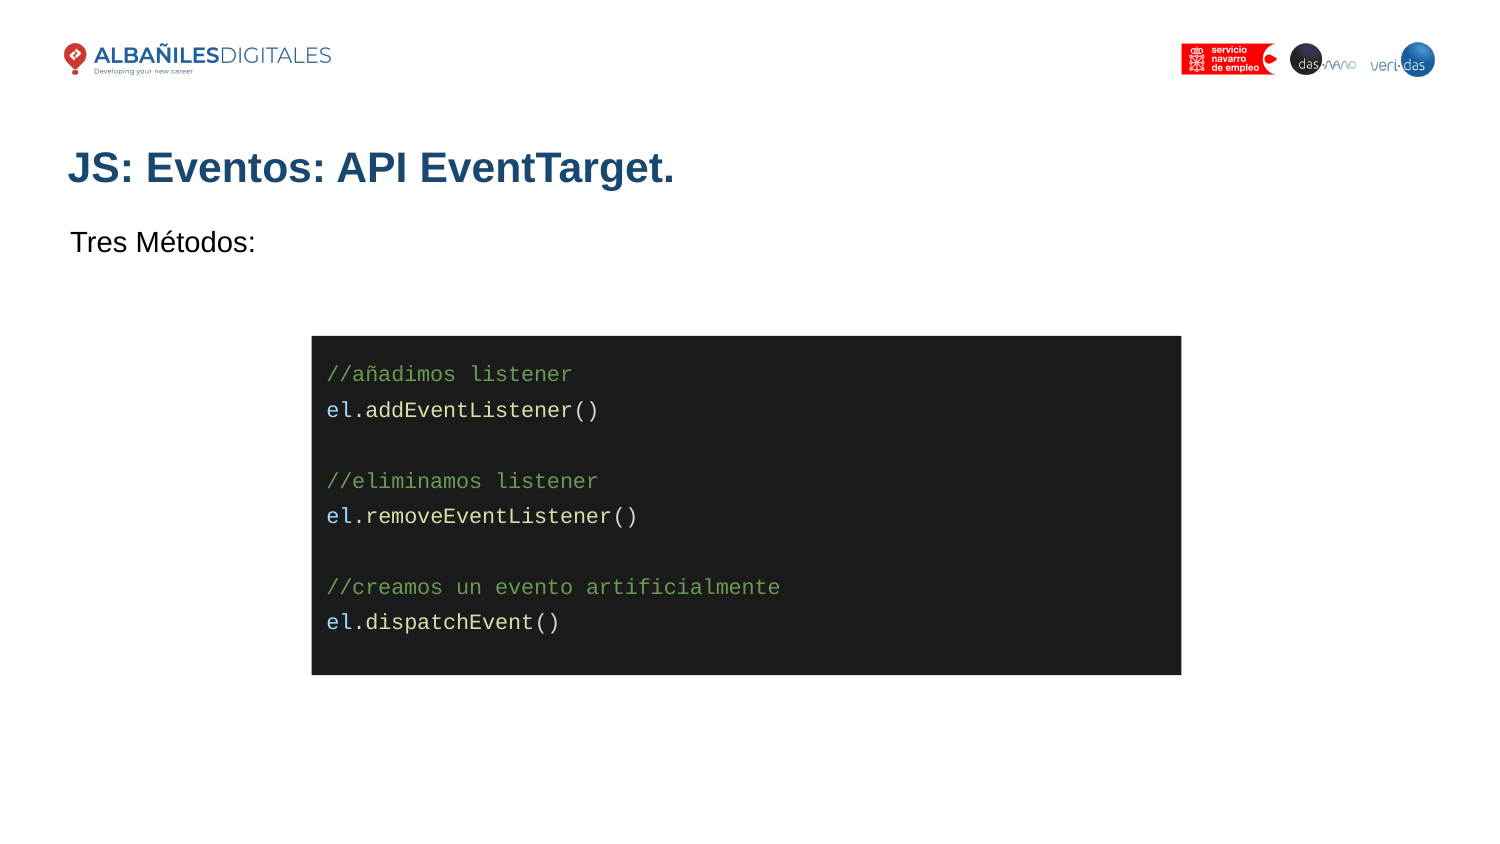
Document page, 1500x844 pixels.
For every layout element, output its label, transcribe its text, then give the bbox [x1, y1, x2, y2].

text_box //añadimos listener el.addEventListener() //eliminamos listener el.removeEventListener() //creamos un evento artificialmente el.dispatchEvent() [311, 335, 1182, 676]
picture [1290, 43, 1356, 75]
picture [64, 43, 332, 75]
text_box Tres Métodos: [55, 208, 814, 274]
picture [1181, 43, 1277, 75]
text_box JS: Eventos: API EventTarget. [67, 129, 1169, 191]
picture [1370, 42, 1435, 77]
